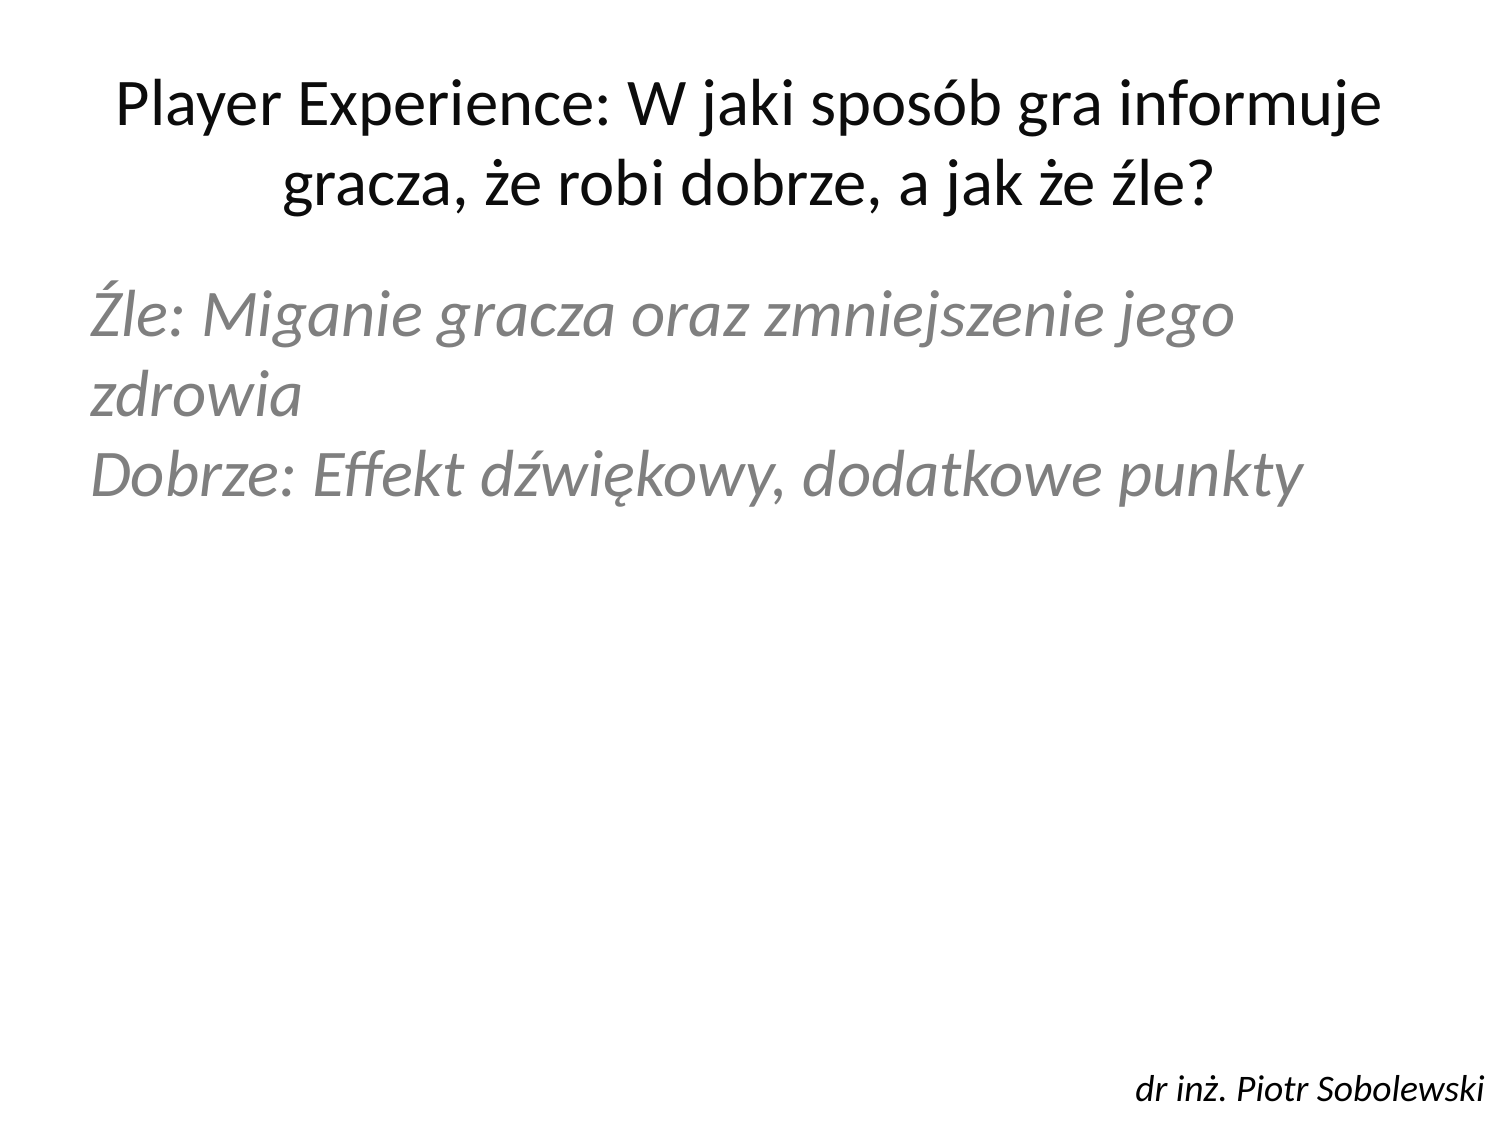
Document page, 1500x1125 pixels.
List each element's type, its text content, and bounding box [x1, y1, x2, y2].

title Player Experience: W jaki sposób gra informuje gracza, że robi dobrze, a jak że źle? [75, 45, 1425, 233]
list Źle: Miganie gracza oraz zmniejszenie jego zdrowia Dobrze: Effekt dźwiękowy, dodatkowe punkty [75, 262, 1425, 1005]
text_box dr inż. Piotr Sobolewski [823, 1049, 1500, 1125]
